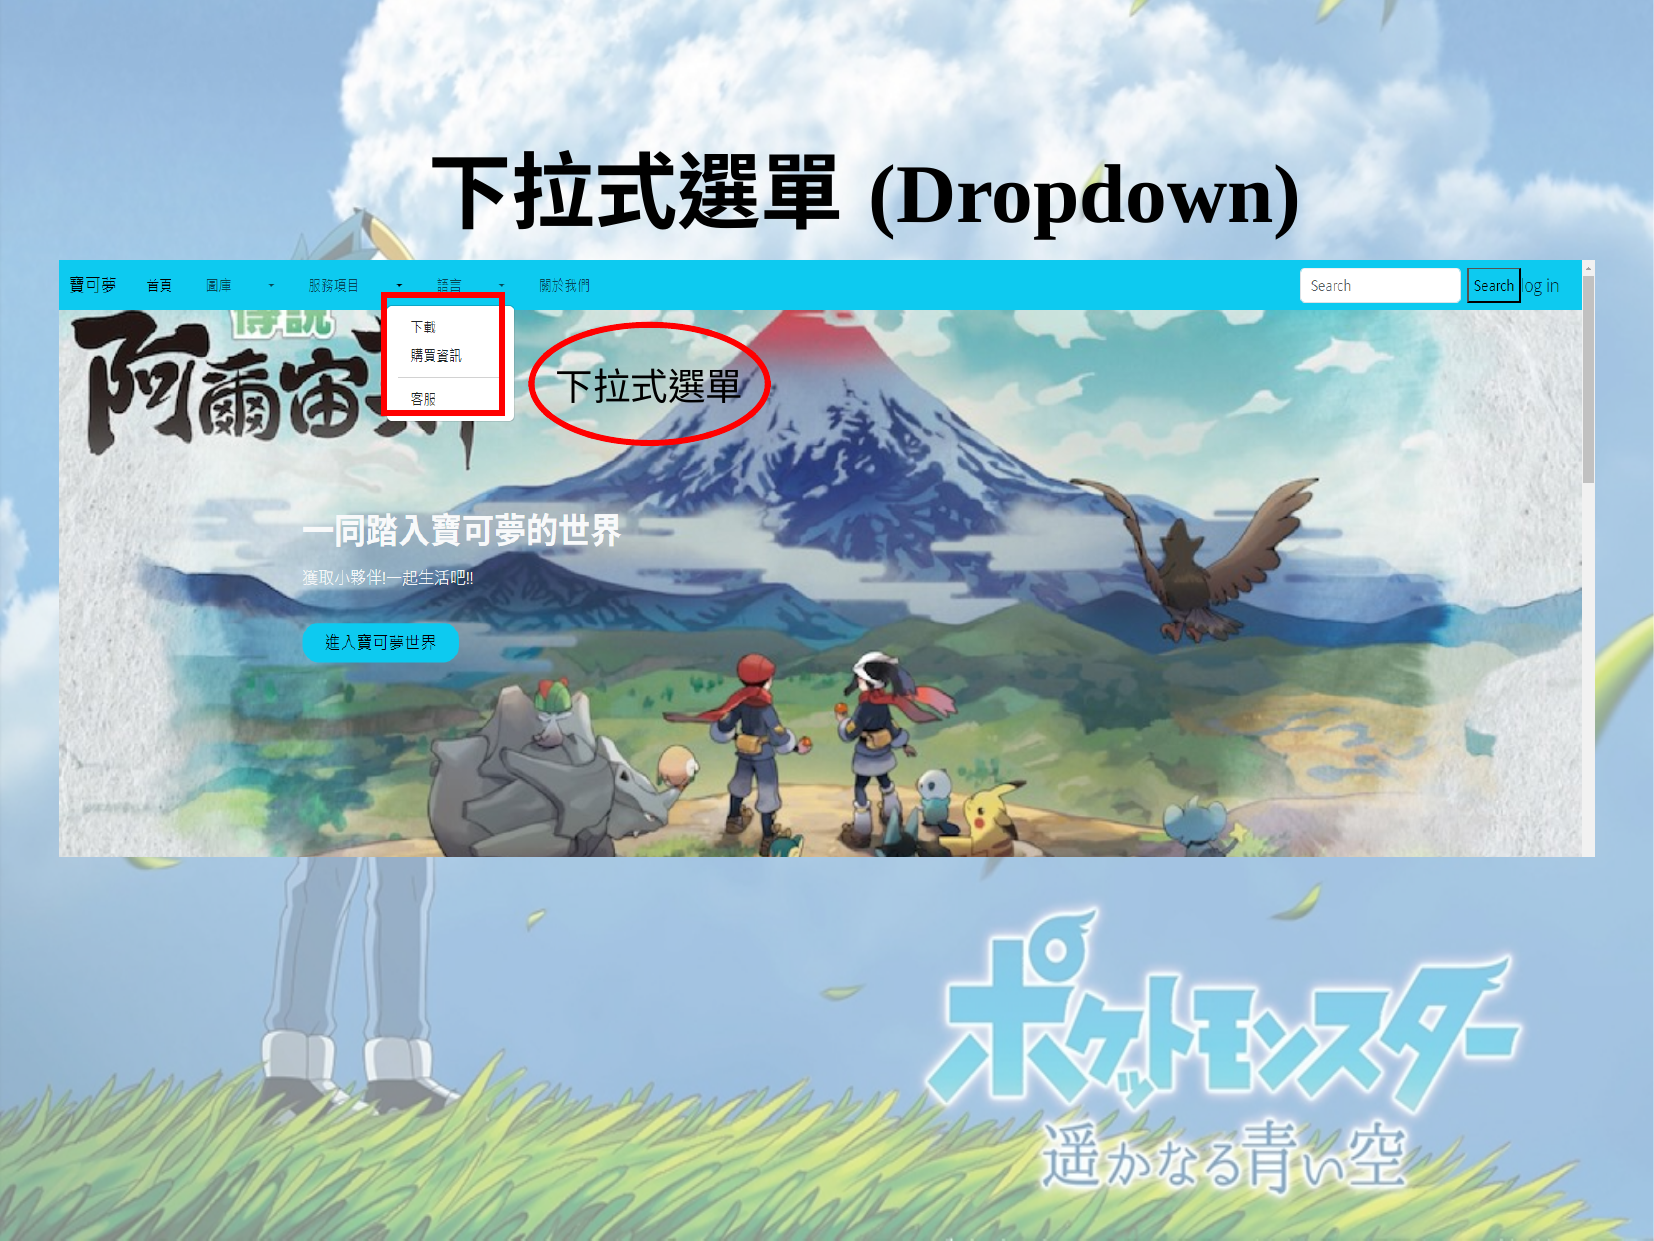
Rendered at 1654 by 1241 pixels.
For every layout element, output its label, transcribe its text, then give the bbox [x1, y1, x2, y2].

text_box 下拉式選單 [531, 324, 768, 443]
text_box [383, 295, 502, 414]
picture [59, 260, 1595, 857]
text_box 下拉式選單(Dropdown) [413, 118, 1329, 237]
